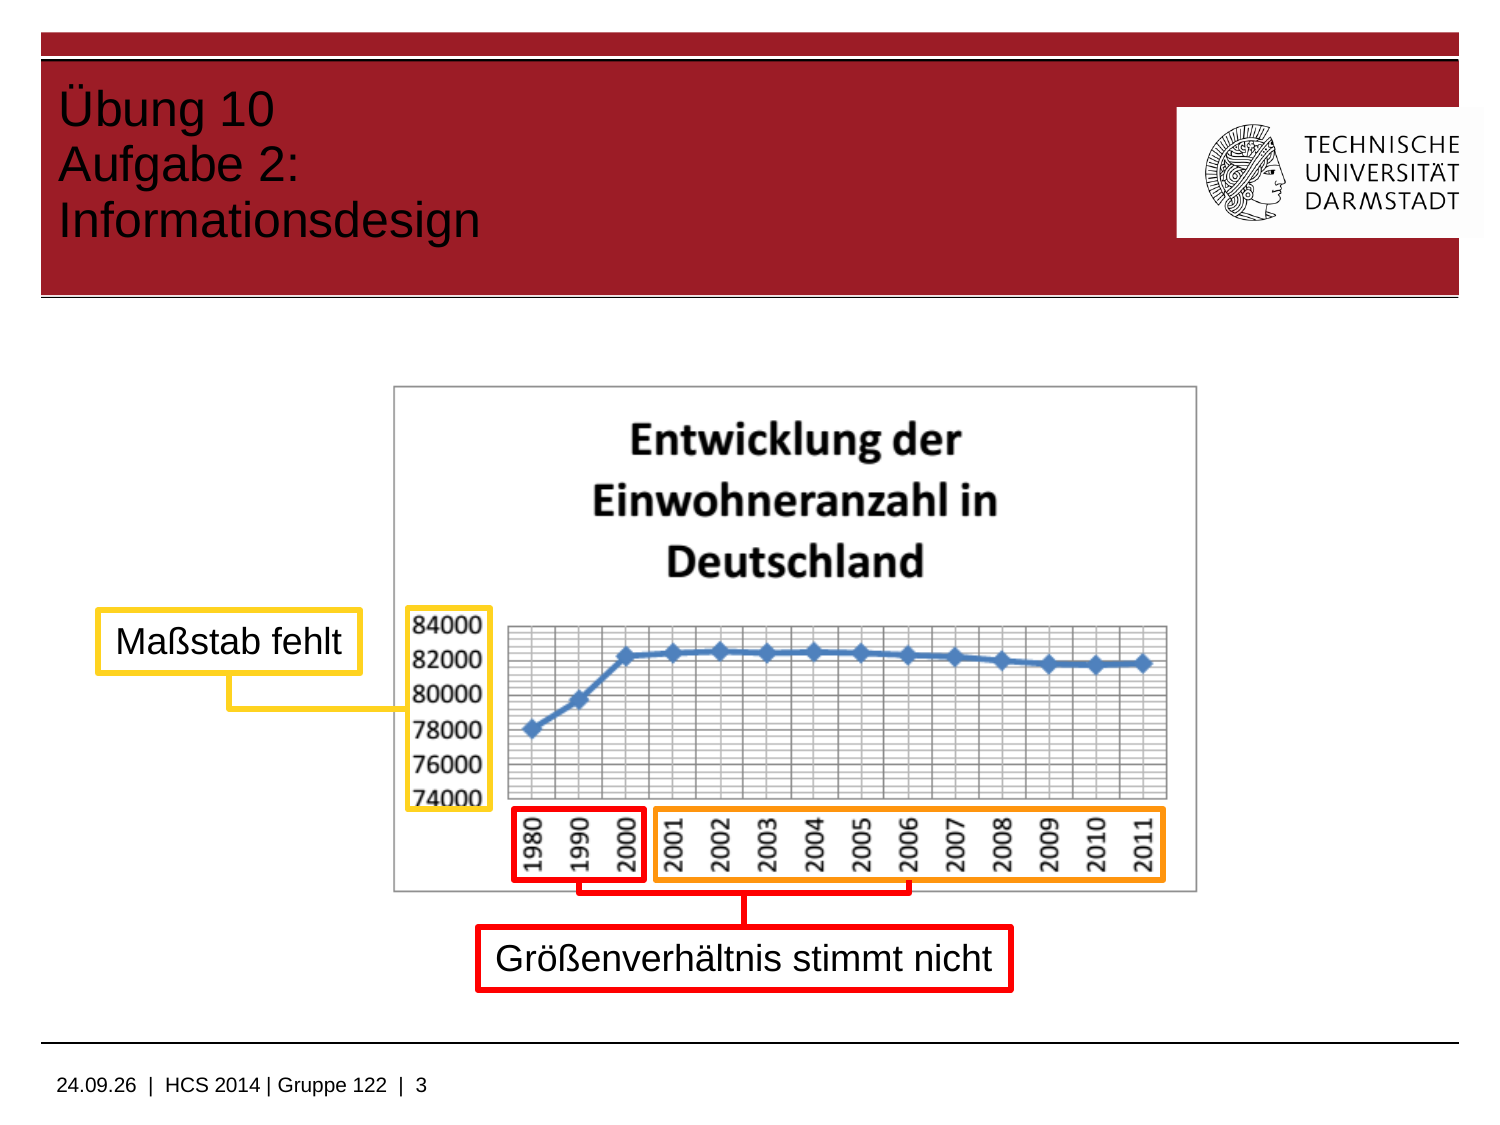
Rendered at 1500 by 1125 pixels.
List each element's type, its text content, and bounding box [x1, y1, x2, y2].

picture [410, 611, 487, 806]
text_box Maßstab fehlt [97, 610, 361, 674]
picture [1176, 107, 1484, 238]
picture [517, 812, 641, 877]
text_box Größenverhältnis stimmt nicht [477, 927, 1011, 990]
title Übung 10 Aufgabe 2: Informationsdesign [59, 80, 1149, 249]
picture [658, 812, 1160, 877]
picture [392, 383, 1199, 894]
